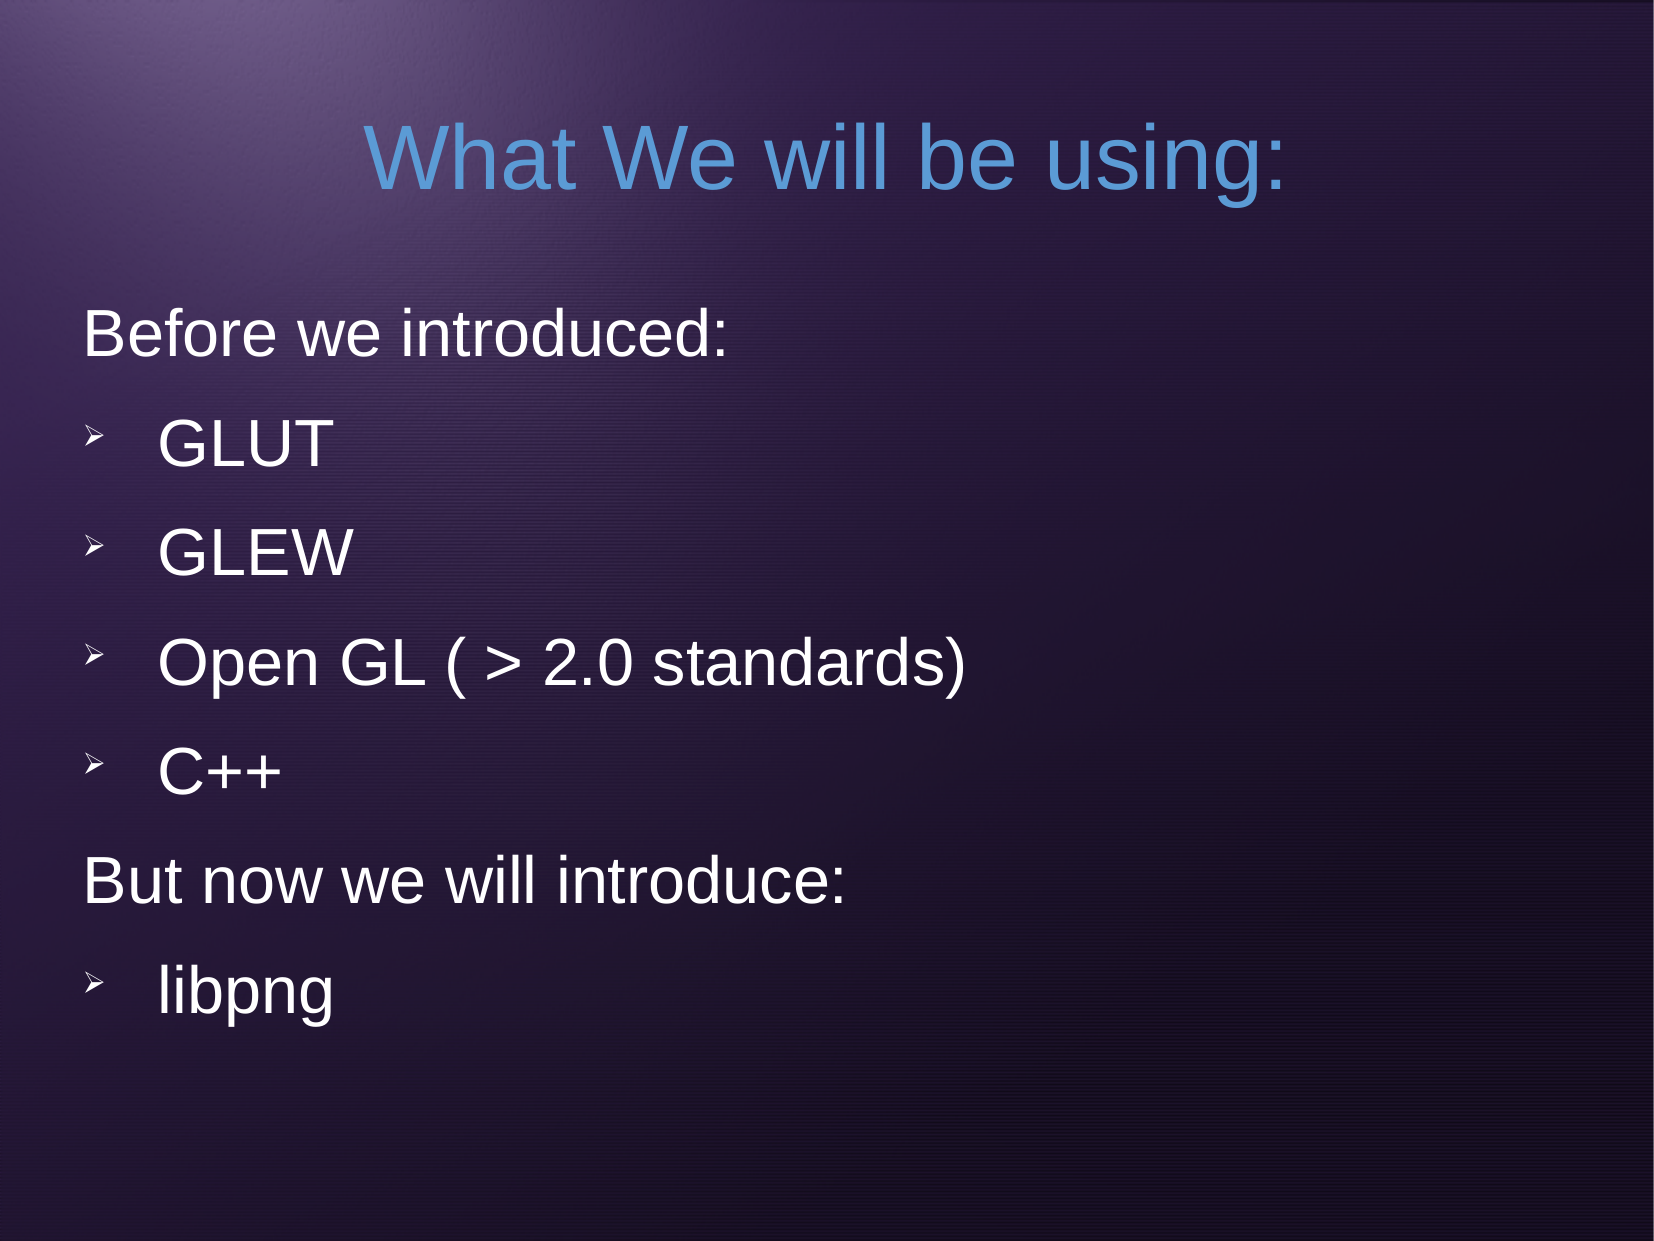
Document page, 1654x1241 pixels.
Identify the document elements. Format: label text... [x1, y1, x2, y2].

picture [0, 0, 1654, 1241]
title What We will be using: [82, 49, 1571, 257]
list Before we introduced: GLUT GLEW Open GL ( > 2.0 standards) C++ But now we will introduce: libpng [82, 290, 1571, 1010]
